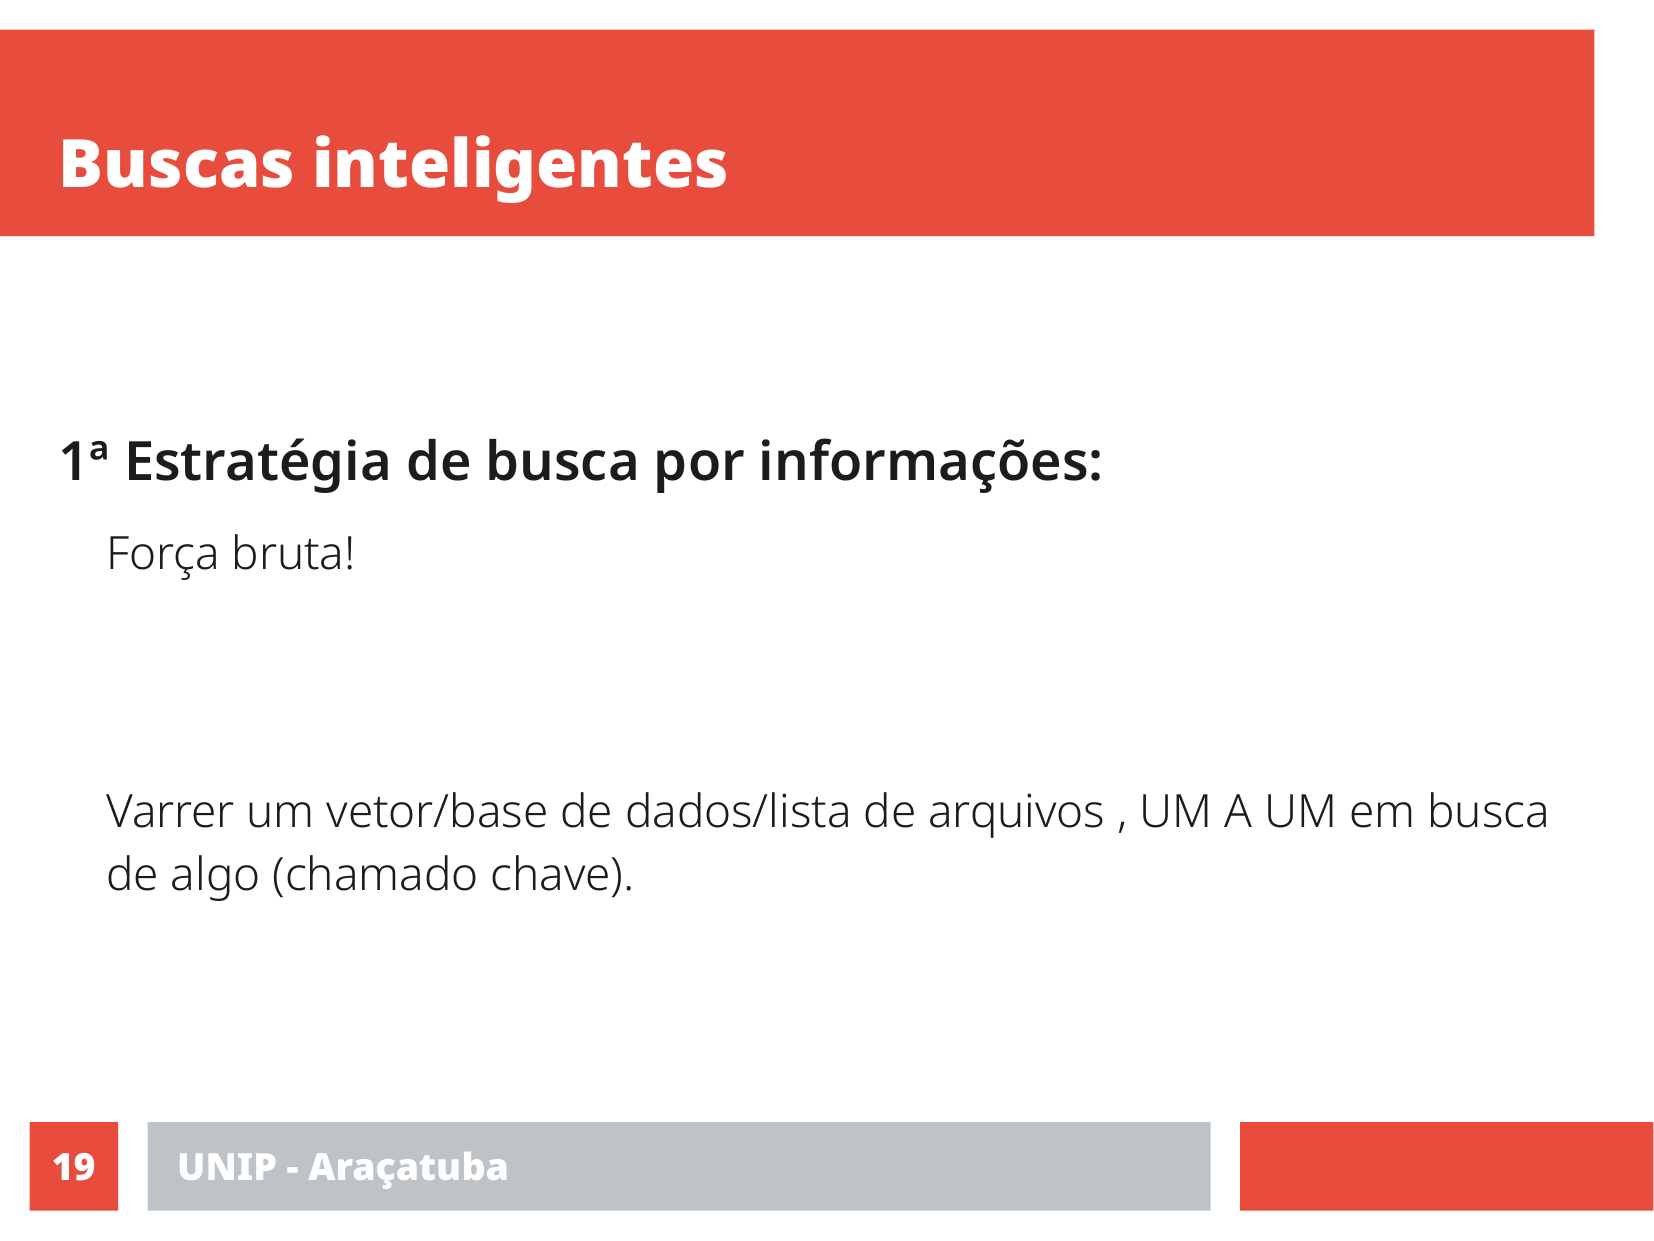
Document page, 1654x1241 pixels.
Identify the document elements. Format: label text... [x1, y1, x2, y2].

list 1ª Estratégia de busca por informações: Força bruta! Varrer um vetor/base de dados/lista de arquivos , UM A UM em busca de algo (chamado chave). [59, 324, 1565, 1093]
title Buscas inteligentes [59, 59, 1595, 207]
